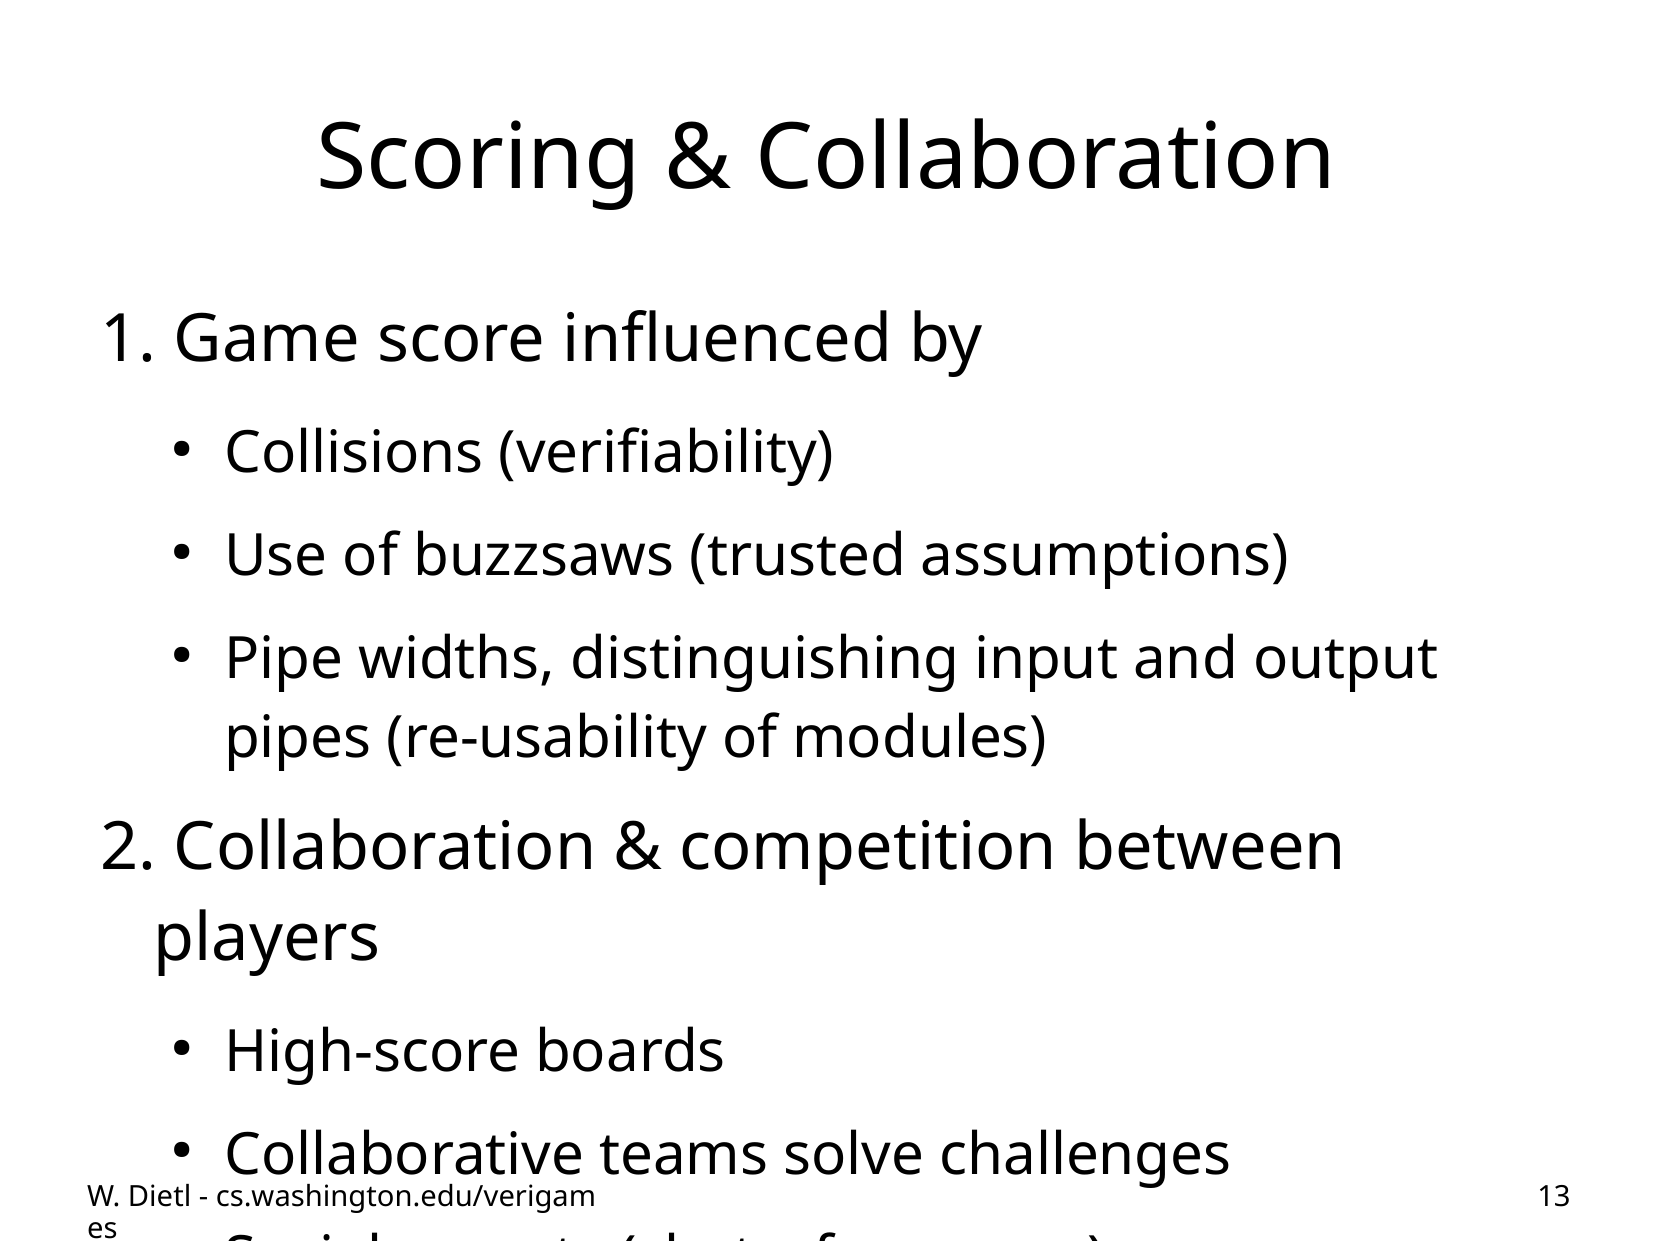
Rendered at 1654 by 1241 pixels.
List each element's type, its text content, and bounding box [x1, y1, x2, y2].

title Scoring & Collaboration [82, 49, 1571, 257]
list Game score influenced by Collisions (verifiability) Use of buzzsaws (trusted assumptions) Pipe widths, distinguishing input and output pipes (re-usability of modules) Collaboration & competition between players High-score boards Collaborative teams solve challenges Social aspects (chats, forums, …) [82, 290, 1571, 1109]
